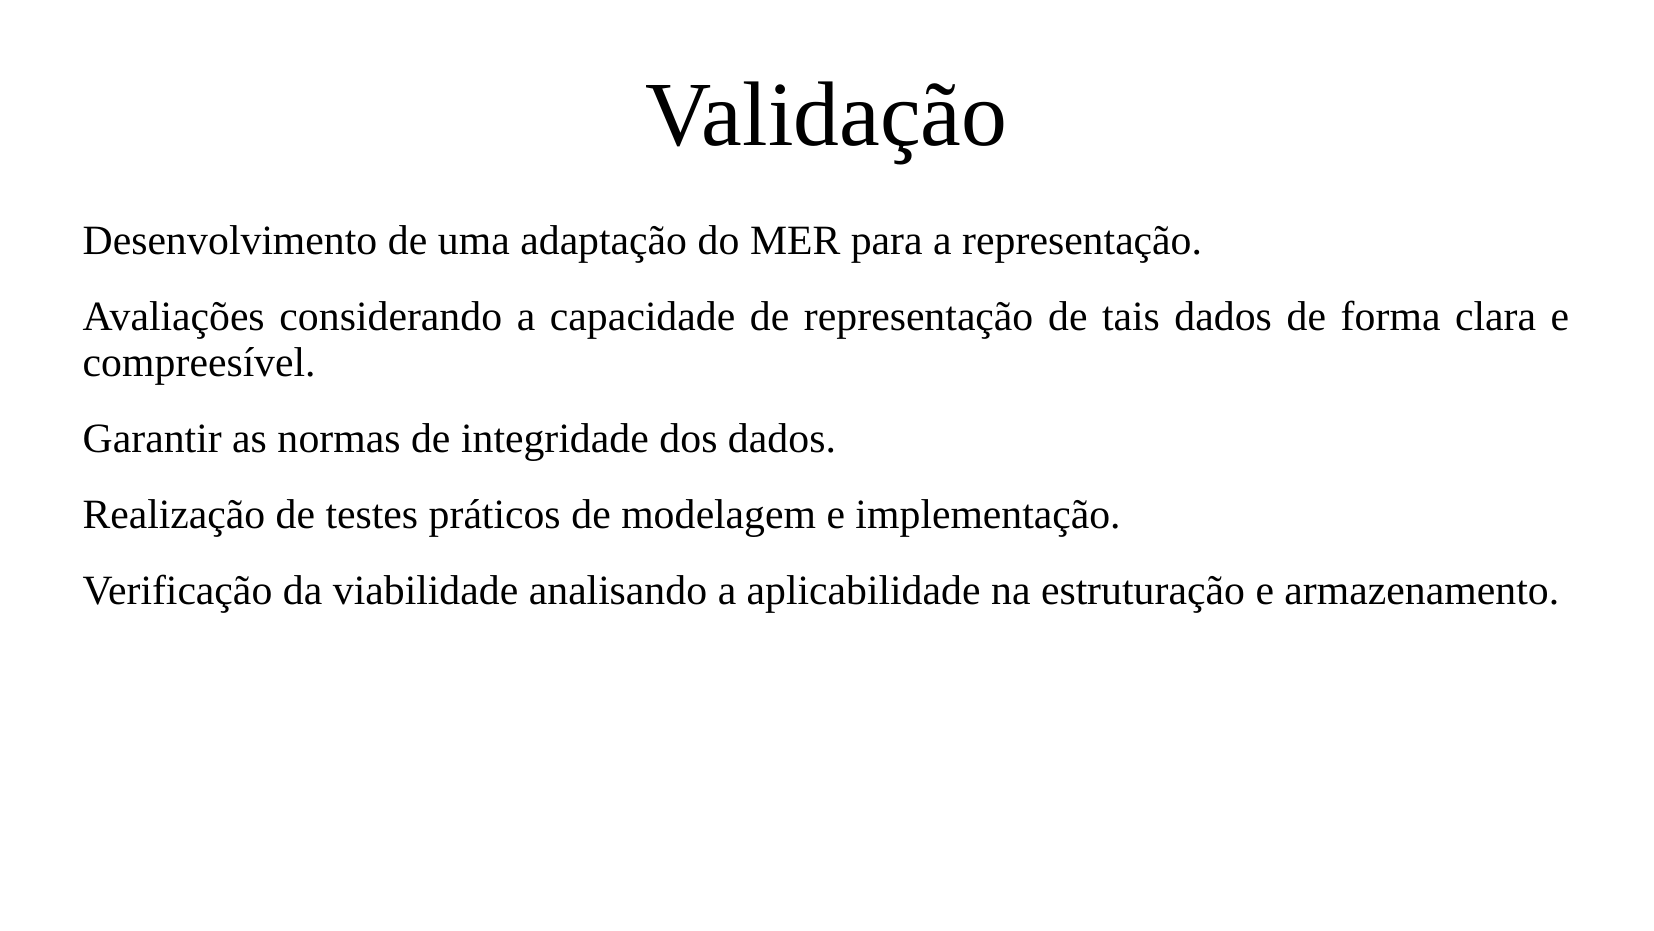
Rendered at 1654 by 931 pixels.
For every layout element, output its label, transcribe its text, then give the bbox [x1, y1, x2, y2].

list Desenvolvimento de uma adaptação do MER para a representação. Avaliações considerando a capacidade de representação de tais dados de forma clara e compreesível. Garantir as normas de integridade dos dados. Realização de testes práticos de modelagem e implementação. Verificação da viabilidade analisando a aplicabilidade na estruturação e armazenamento. [82, 217, 1571, 758]
title Validação [82, 37, 1571, 193]
